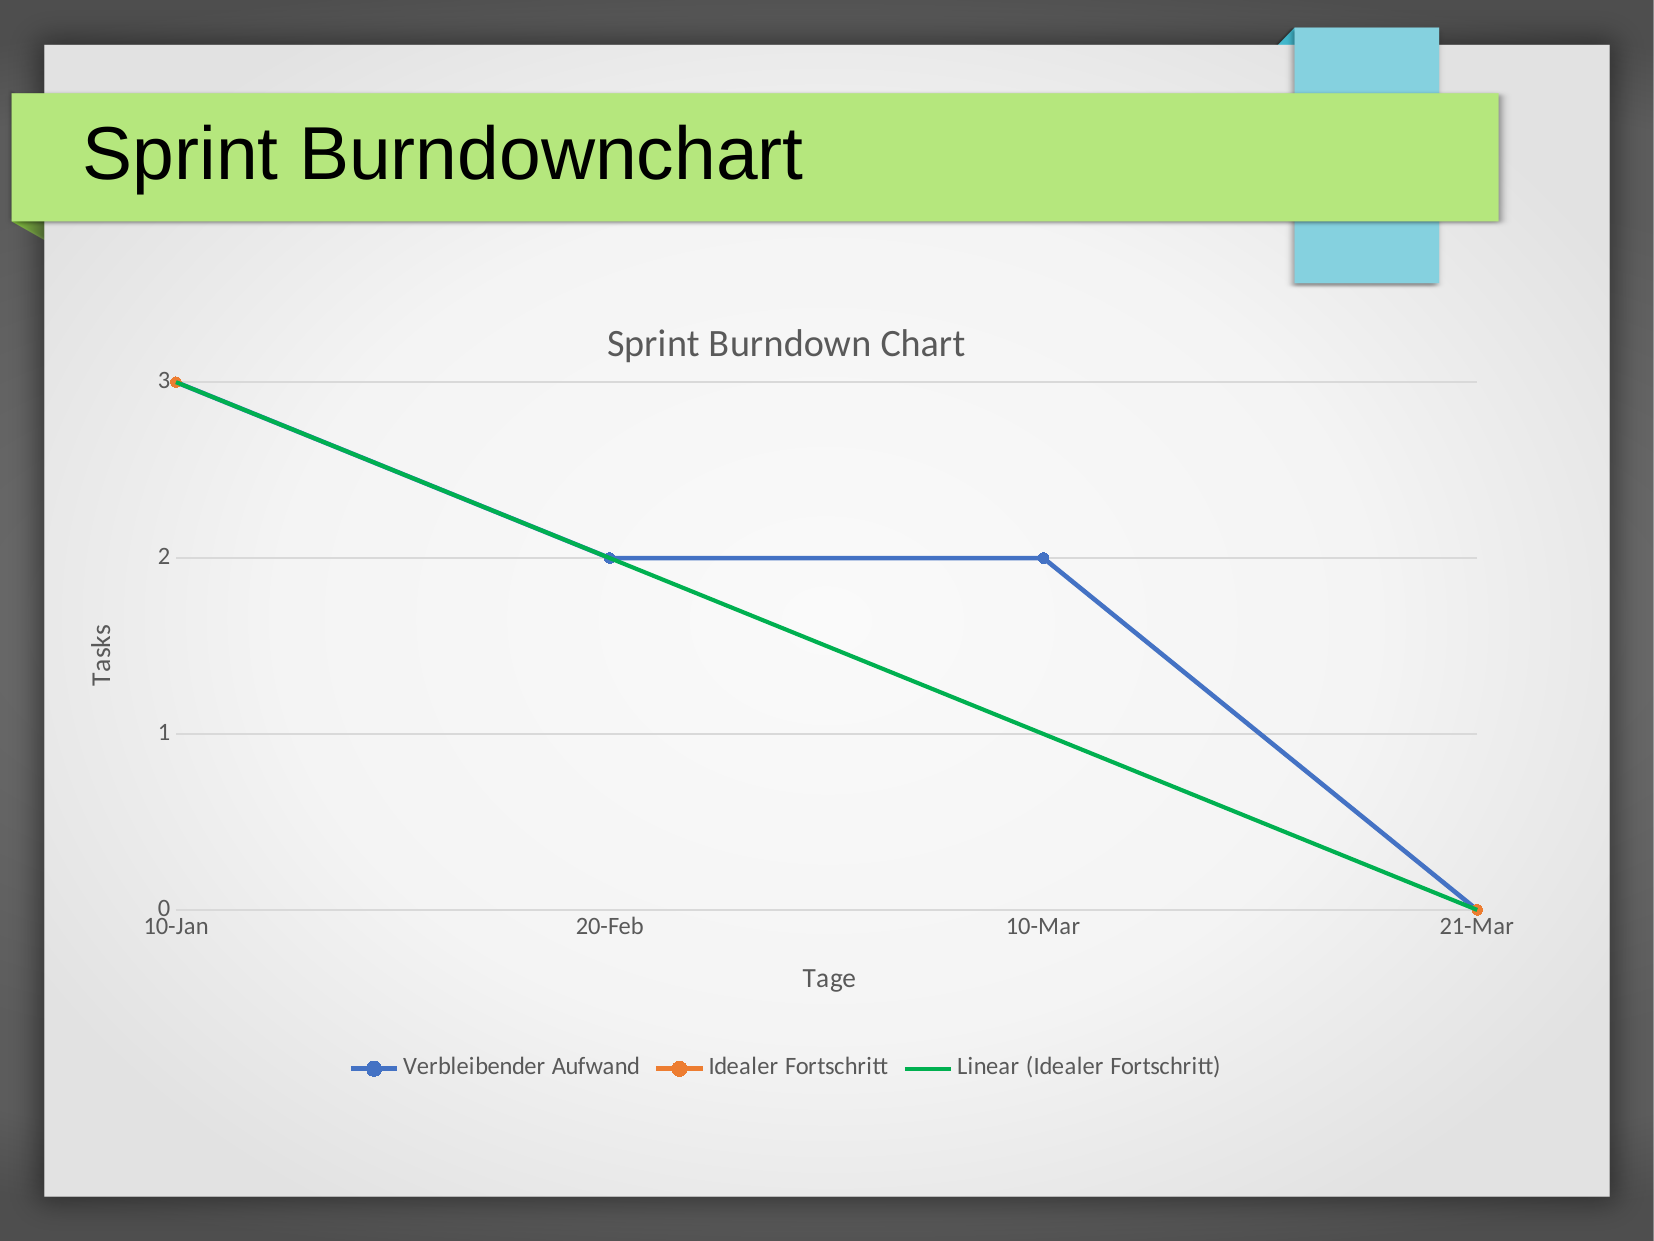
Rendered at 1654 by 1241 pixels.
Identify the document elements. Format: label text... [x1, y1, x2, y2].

picture [0, 0, 1654, 1241]
title Sprint Burndownchart [82, 94, 1264, 213]
chart [80, 291, 1516, 1088]
